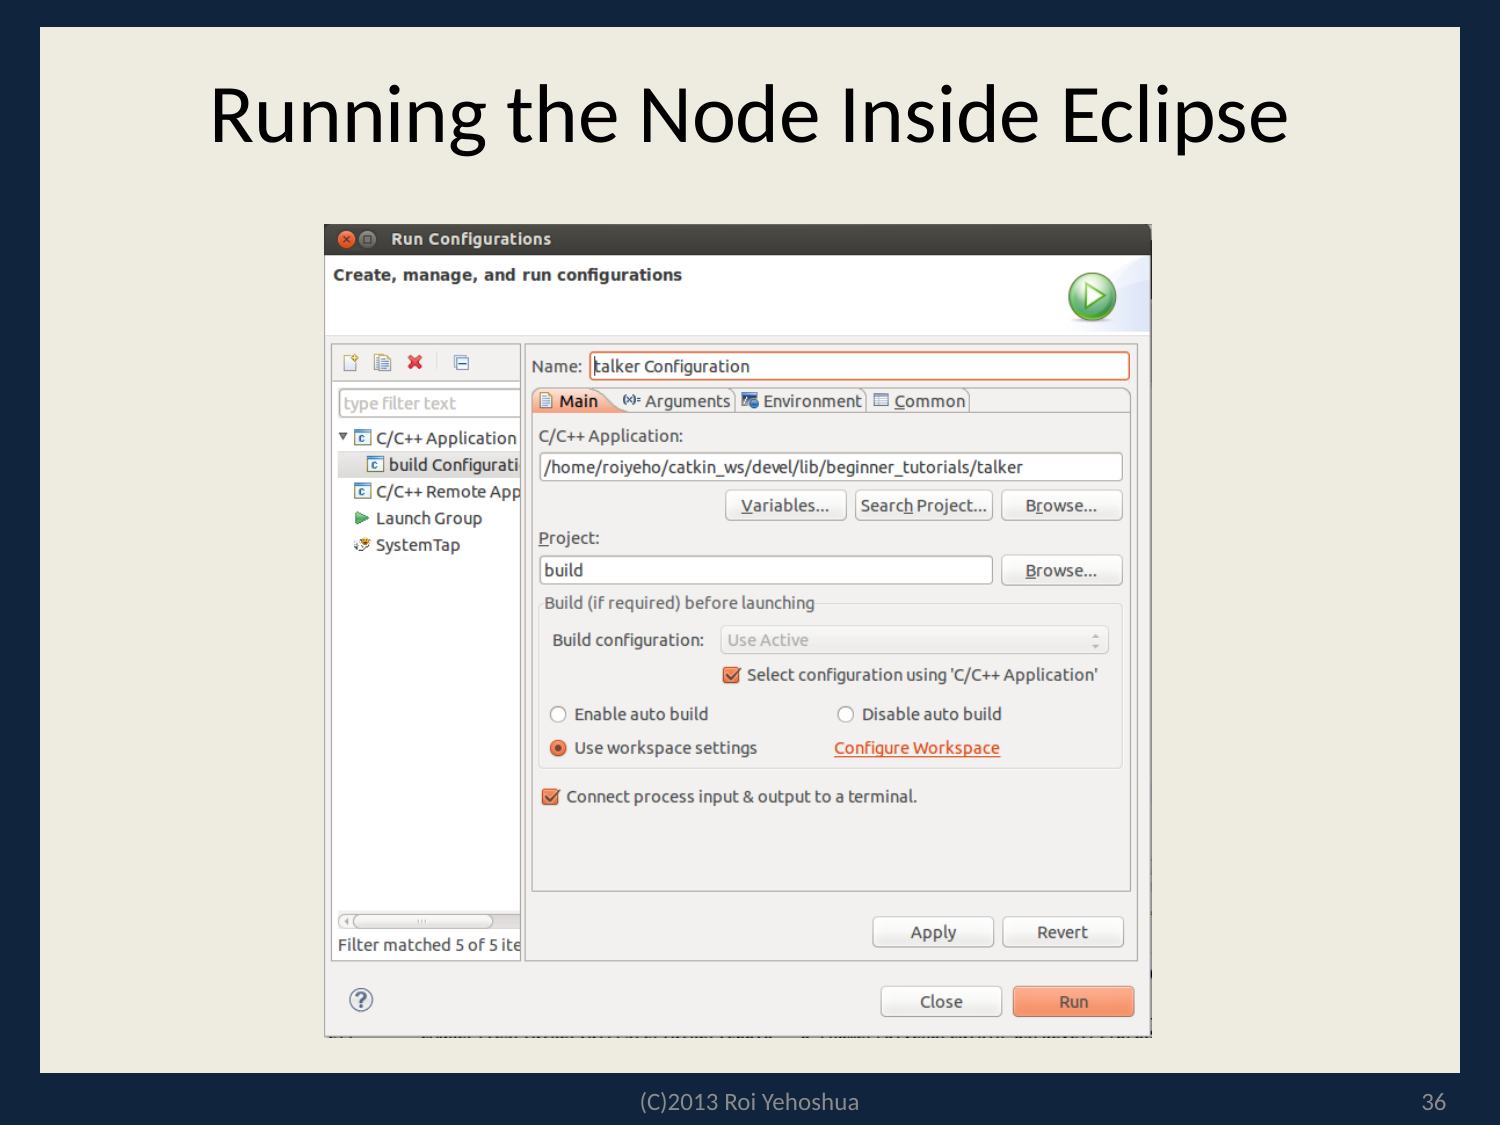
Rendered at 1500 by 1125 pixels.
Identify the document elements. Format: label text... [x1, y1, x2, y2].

picture [324, 224, 1152, 1038]
footer (C)2013 Roi Yehoshua [512, 1074, 988, 1125]
slide_number <number> [1111, 1074, 1462, 1125]
title Running the Node Inside Eclipse [37, 31, 1463, 188]
